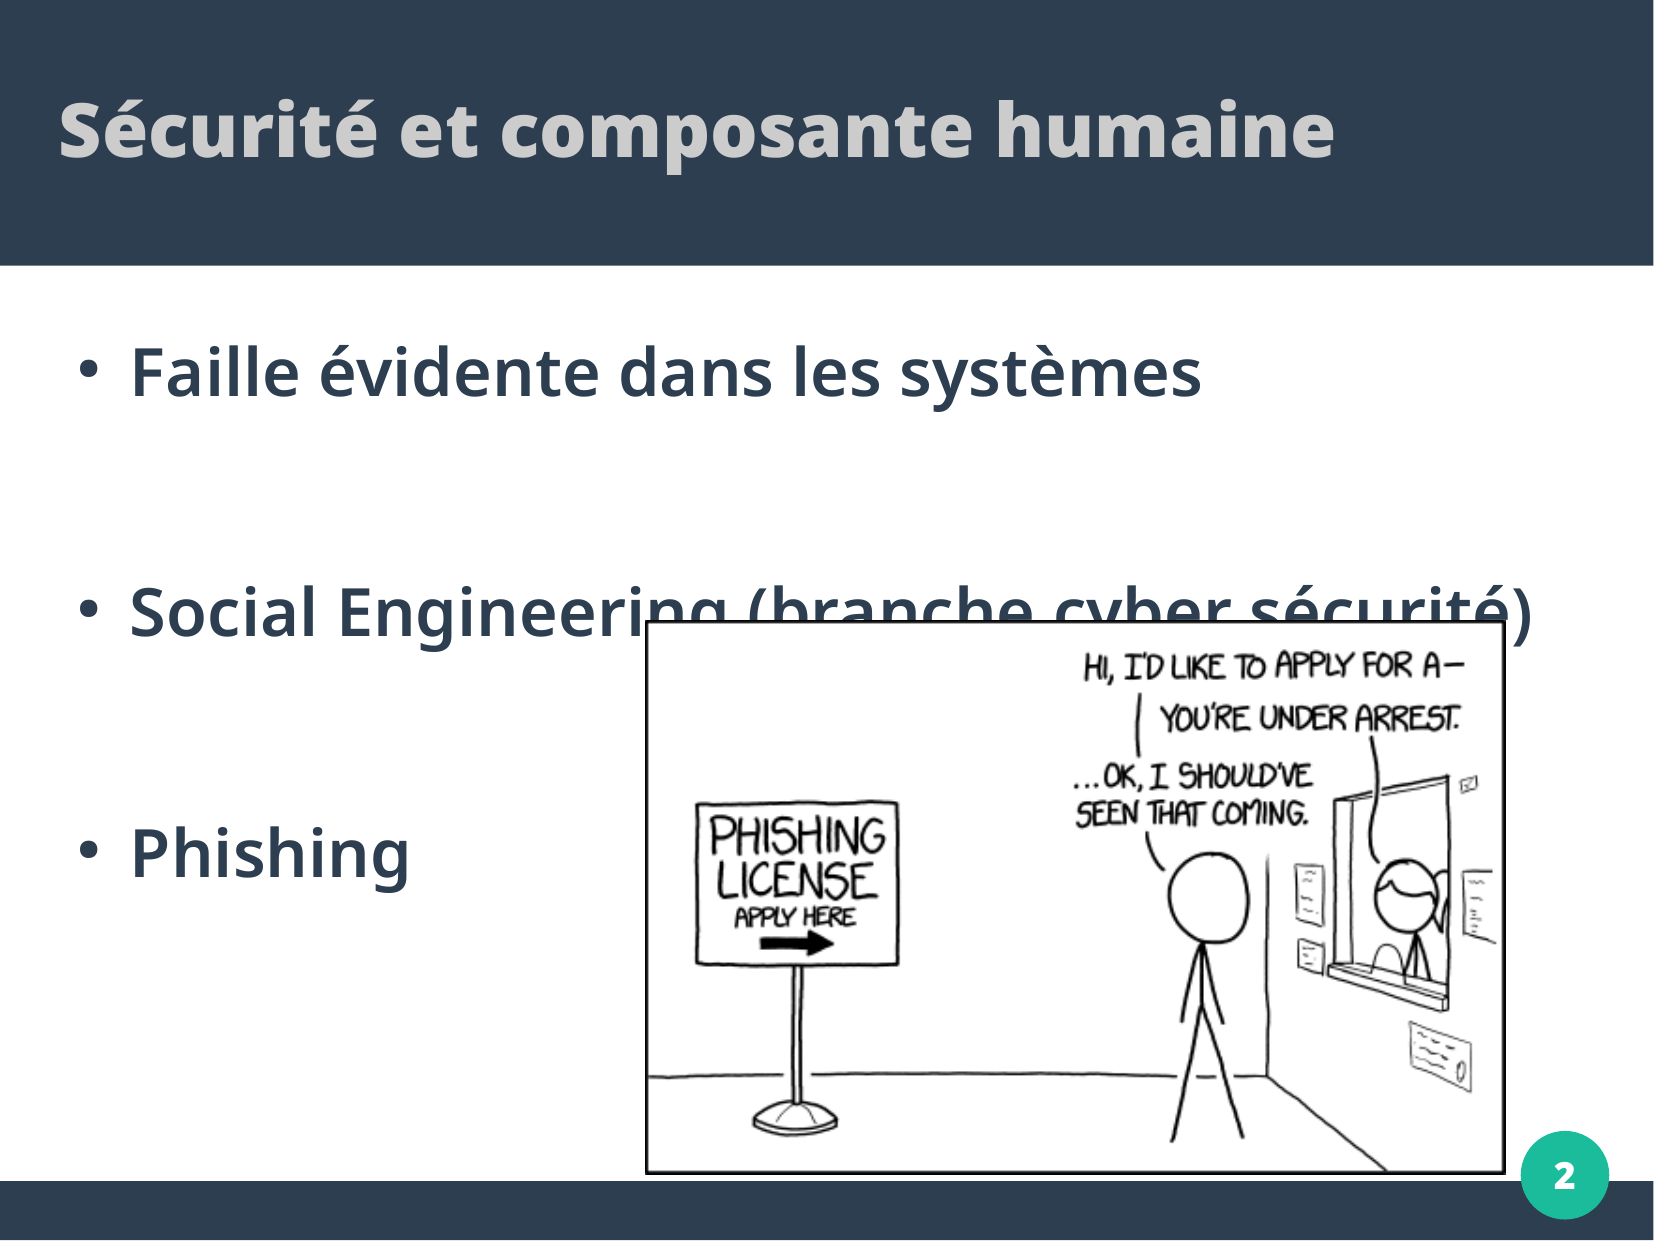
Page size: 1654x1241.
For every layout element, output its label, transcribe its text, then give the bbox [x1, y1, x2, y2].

picture [645, 620, 1506, 1175]
title Sécurité et composante humaine [59, 49, 1595, 207]
list Faille évidente dans les systèmes Social Engineering (branche cyber sécurité) Phishing [59, 324, 1595, 1152]
